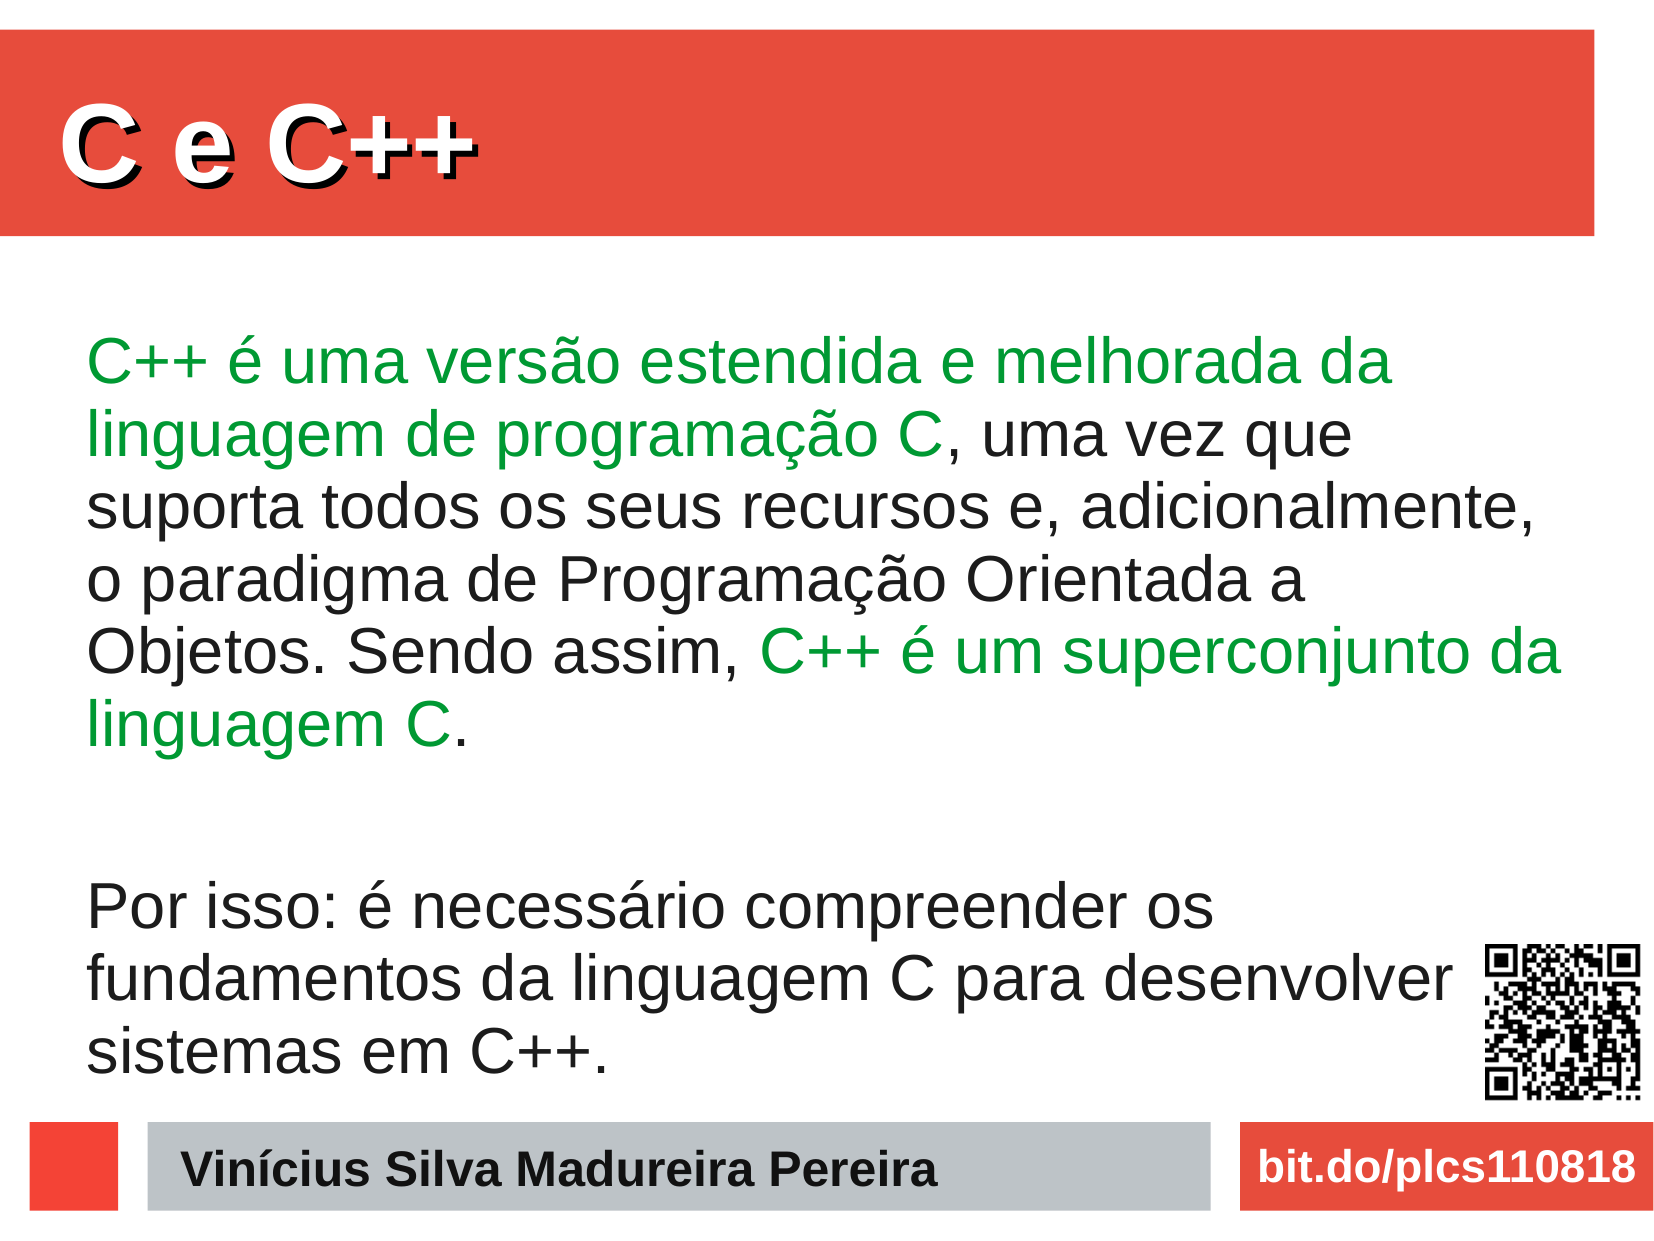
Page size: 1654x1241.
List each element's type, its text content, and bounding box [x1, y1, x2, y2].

text_box bit.do/plcs110818 [1228, 1133, 1654, 1205]
title C e C++ [59, 59, 1595, 207]
text_box Vinícius Silva Madureira Pereira [165, 1133, 1170, 1205]
picture [1485, 944, 1642, 1102]
list C++ é uma versão estendida e melhorada da linguagem de programação C, uma vez que suporta todos os seus recursos e, adicionalmente, o paradigma de Programação Orientada a Objetos. Sendo assim, C++ é um superconjunto da linguagem C. Por isso: é necessário compreender os fundamentos da linguagem C para desenvolver sistemas em C++. [59, 324, 1565, 1093]
